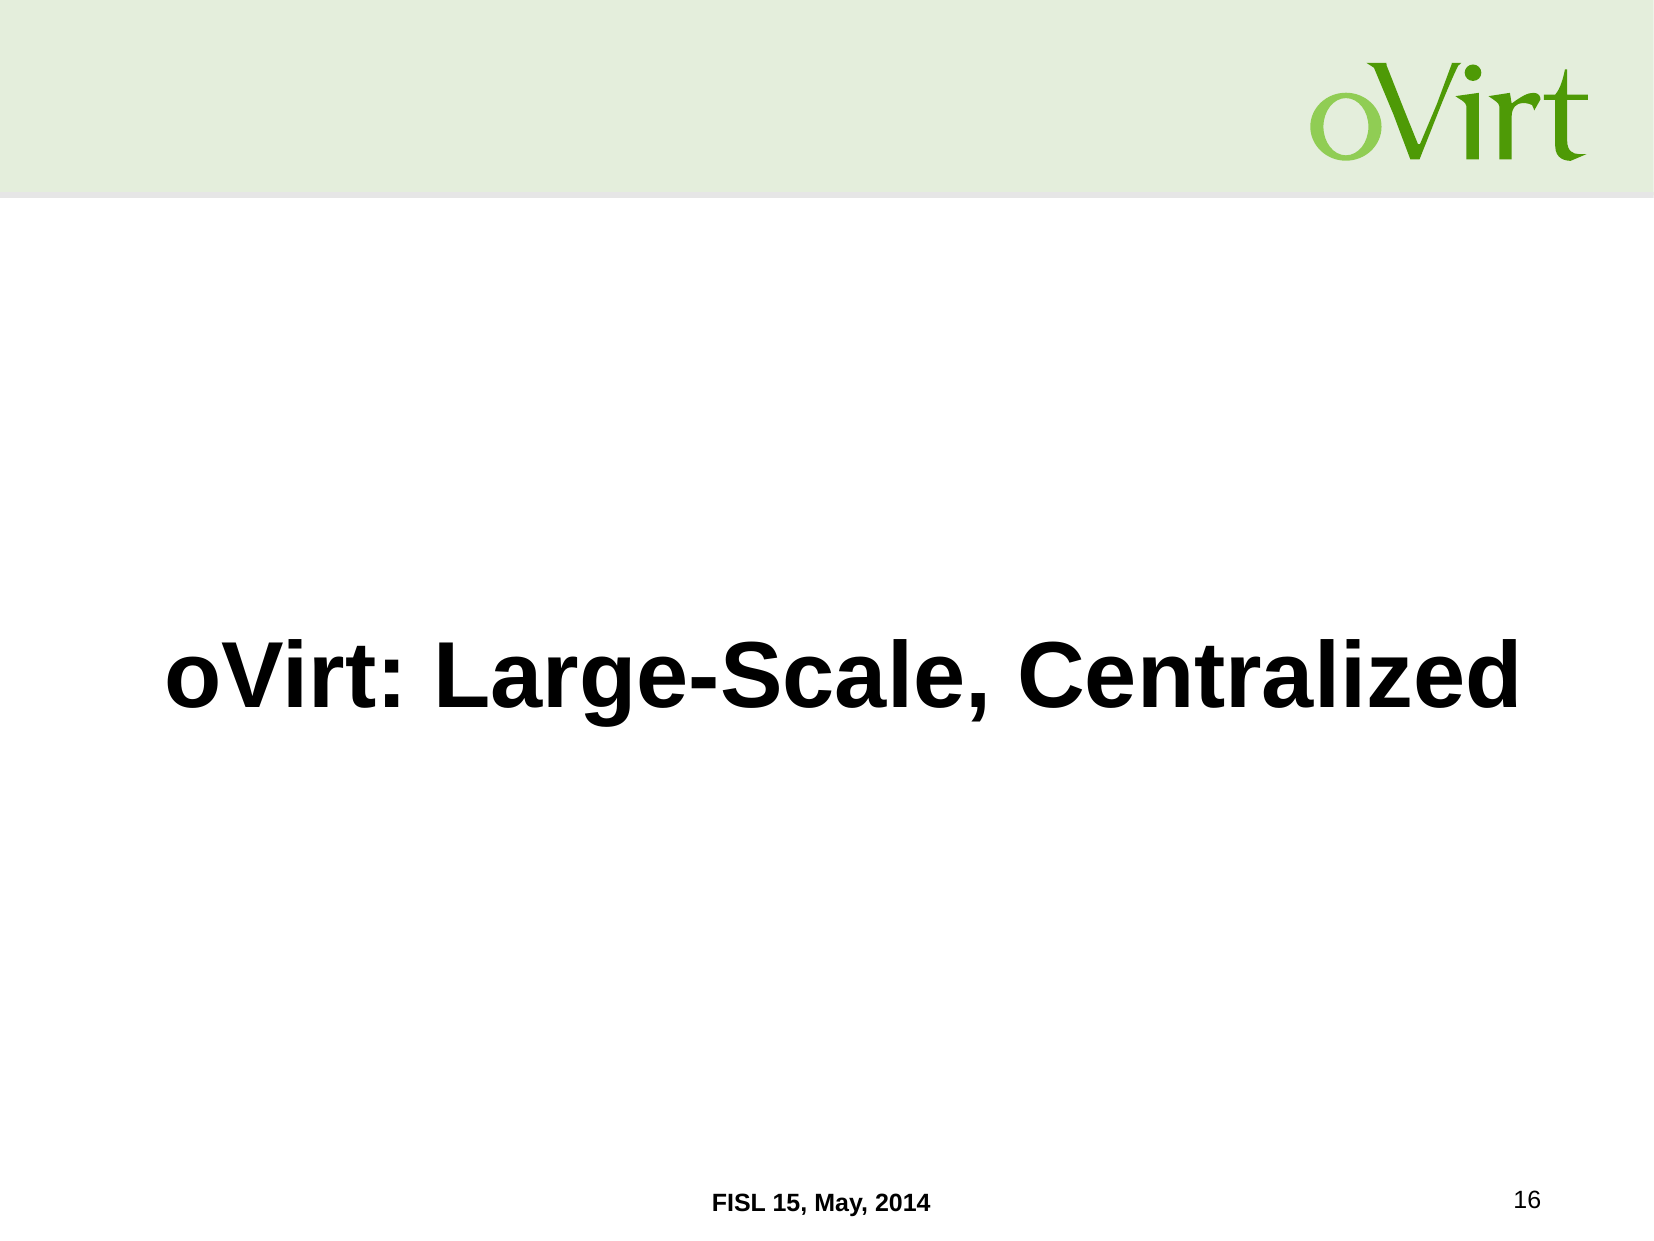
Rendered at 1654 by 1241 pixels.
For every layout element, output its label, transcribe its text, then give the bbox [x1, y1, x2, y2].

text_box oVirt: Large-Scale, Centralized [150, 615, 1654, 750]
